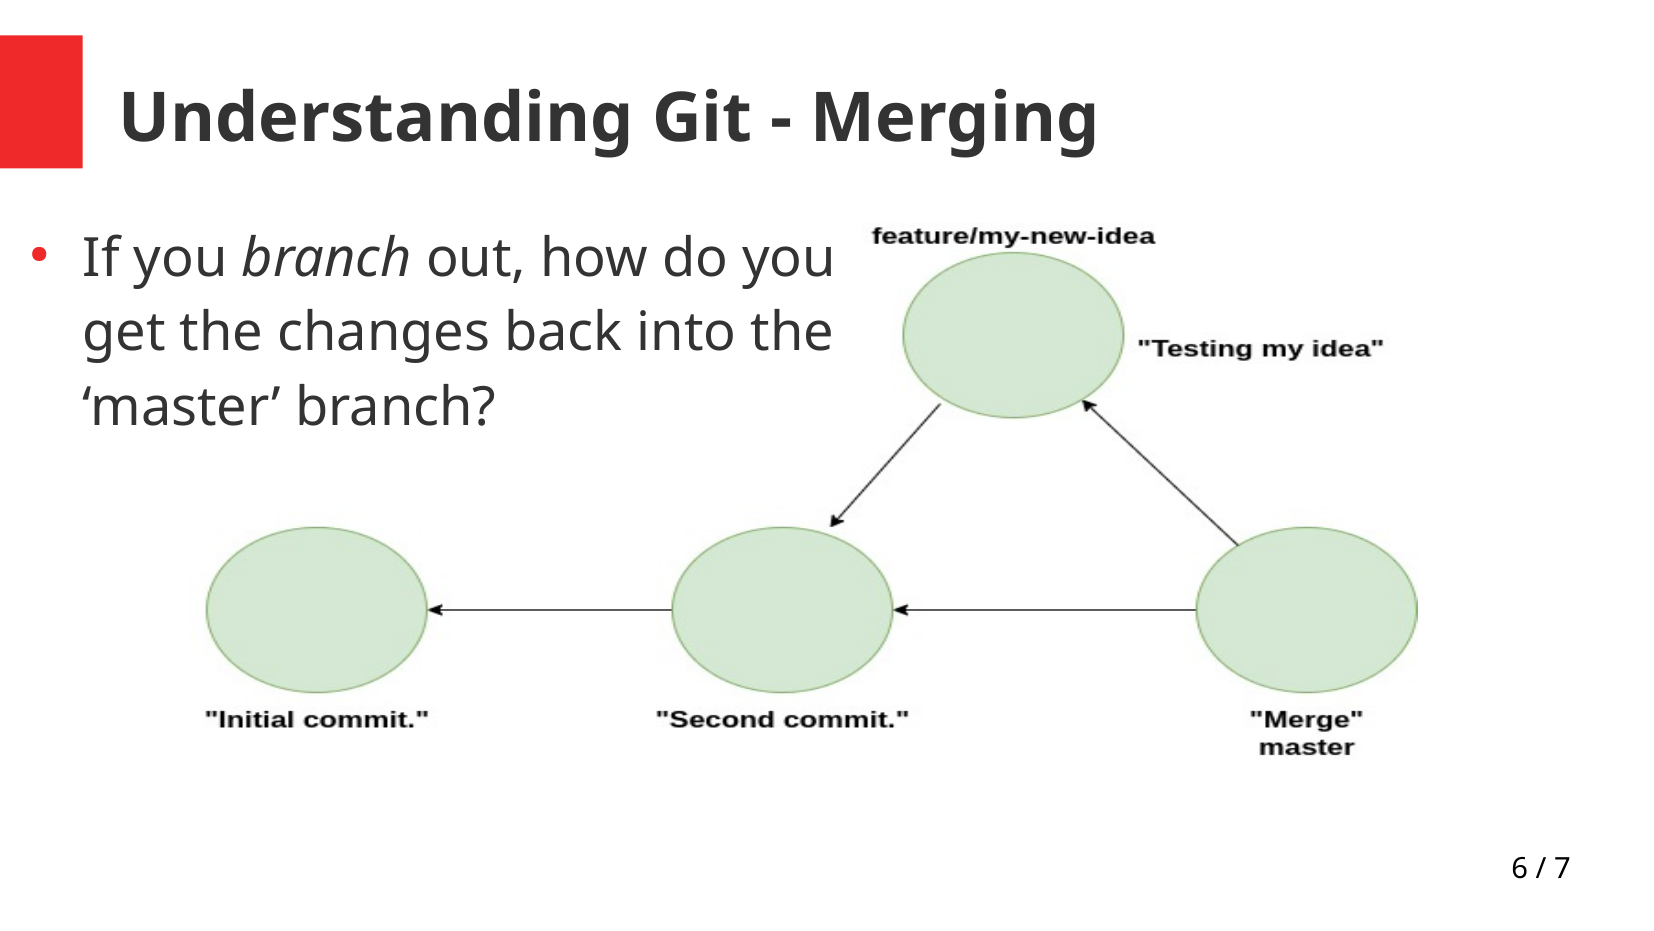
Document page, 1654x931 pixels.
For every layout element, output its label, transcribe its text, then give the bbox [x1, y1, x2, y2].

title Understanding Git - Merging [118, 37, 1571, 193]
list If you branch out, how do you get the changes back into the ‘master’ branch? [11, 218, 863, 443]
picture [188, 222, 1418, 762]
